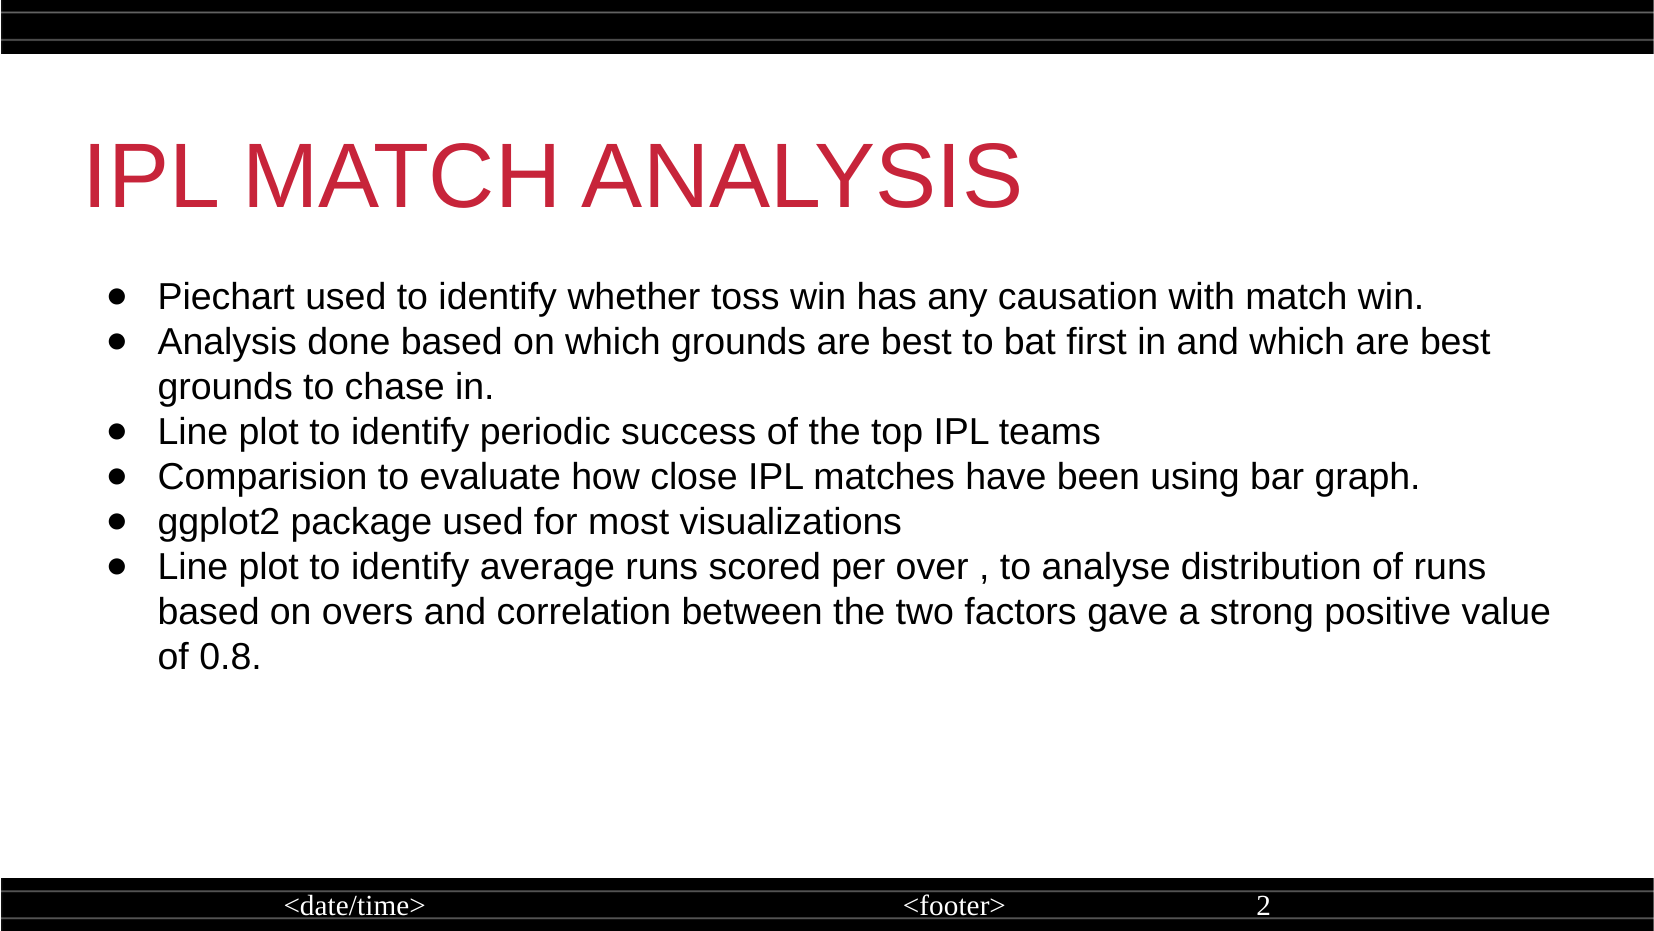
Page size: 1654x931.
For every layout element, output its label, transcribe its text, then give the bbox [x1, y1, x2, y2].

picture [1, 0, 1654, 54]
list Piechart used to identify whether toss win has any causation with match win. Analysis done based on which grounds are best to bat first in and which are best grounds to chase in. Line plot to identify periodic success of the top IPL teams Comparision to evaluate how close IPL matches have been using bar graph. ggplot2 package used for most visualizations Line plot to identify average runs scored per over , to analyse distribution of runs based on overs and correlation between the two factors gave a strong positive value of 0.8. [82, 271, 1571, 757]
title IPL MATCH ANALYSIS [82, 92, 1571, 248]
picture [1, 878, 1654, 931]
